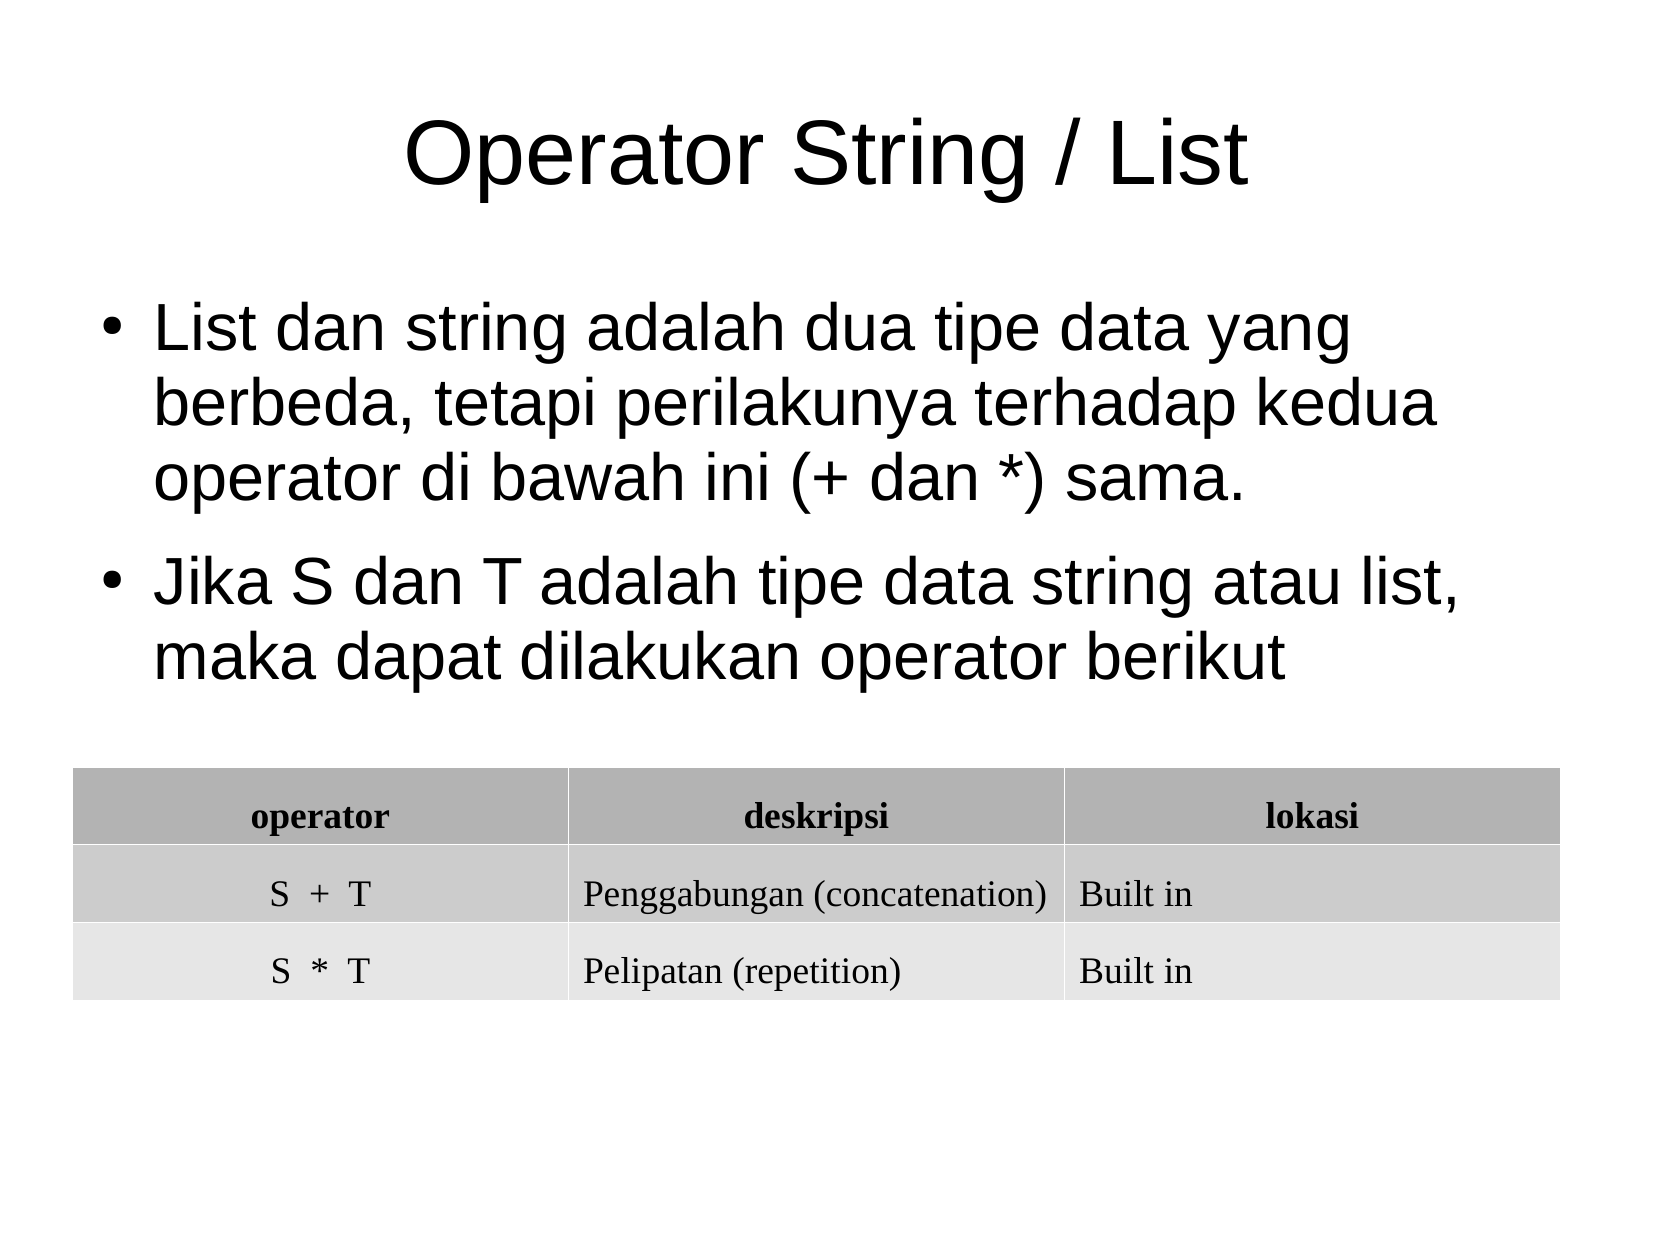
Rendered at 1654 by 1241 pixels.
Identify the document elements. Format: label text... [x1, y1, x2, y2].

title Operator String / List [82, 49, 1571, 257]
table_cell S * T [73, 923, 82, 1000]
table_header operator [73, 768, 82, 844]
list List dan string adalah dua tipe data yang berbeda, tetapi perilakunya terhadap kedua operator di bawah ini (+ dan *) sama. Jika S dan T adalah tipe data string atau list, maka dapat dilakukan operator berikut [82, 290, 1571, 1010]
table_cell S + T [73, 845, 82, 922]
